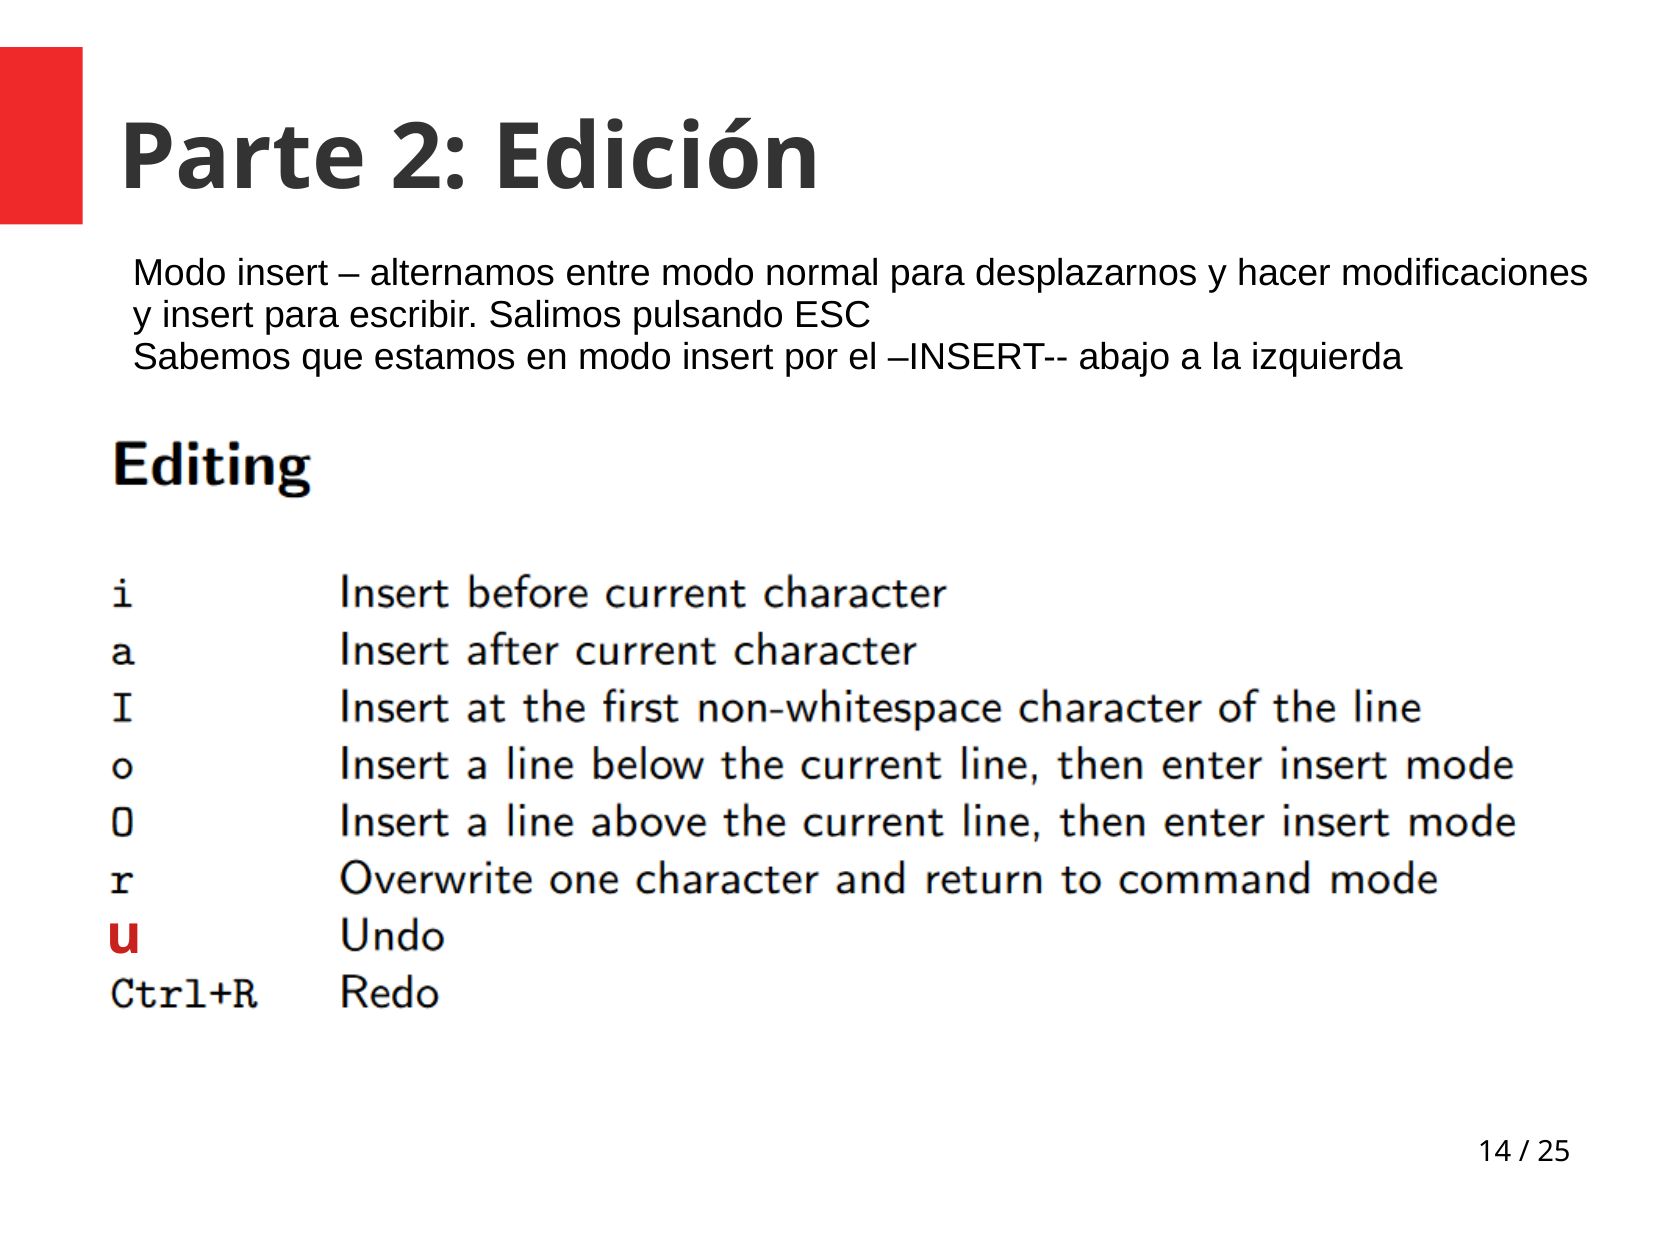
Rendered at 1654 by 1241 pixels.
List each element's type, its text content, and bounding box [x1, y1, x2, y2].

title u [106, 876, 178, 988]
picture [94, 399, 1565, 1075]
title Parte 2: Edición [118, 49, 1571, 243]
text_box Modo insert – alternamos entre modo normal para desplazarnos y hacer modificaciones y insert para escribir. Salimos pulsando ESC Sabemos que estamos en modo insert por el –INSERT-- abajo a la izquierda [118, 243, 1607, 385]
